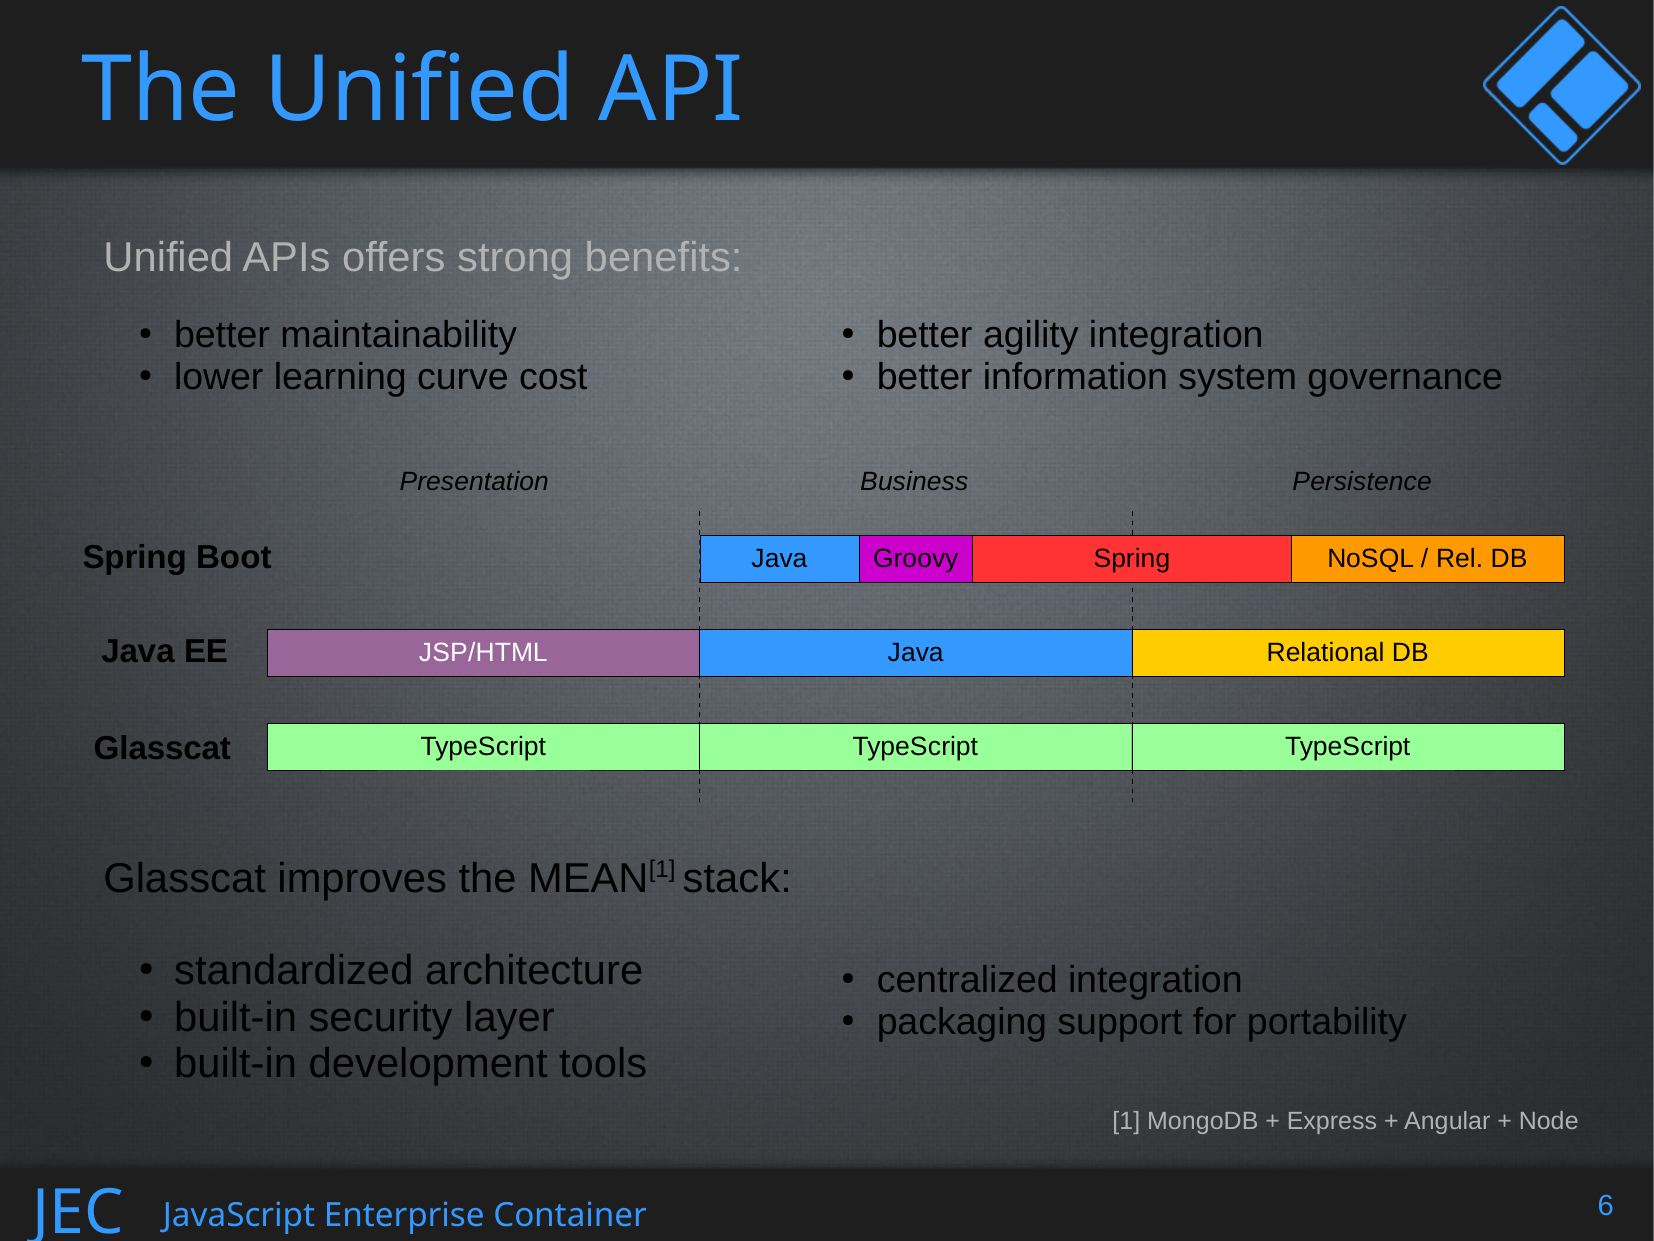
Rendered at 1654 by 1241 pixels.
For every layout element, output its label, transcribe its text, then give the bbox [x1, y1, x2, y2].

text_box [1] MongoDB + Express + Angular + Node [59, 1099, 1595, 1158]
text_box 6 [742, 1181, 1629, 1229]
text_box centralized integration packaging support for portability [826, 876, 1565, 1099]
title The Unified API [81, 23, 1440, 147]
picture [0, 0, 1654, 1241]
text_box Glasscat improves the MEAN[1] stack: standardized architecture built-in security layer built-in development tools [88, 846, 1565, 1099]
text_box Unified APIs offers strong benefits: better maintainability lower learning curve cost [88, 226, 826, 406]
text_box JavaScript Enterprise Container [148, 1183, 651, 1241]
text_box better agility integration better information system governance [826, 226, 1565, 406]
text_box JEC [17, 1159, 149, 1241]
